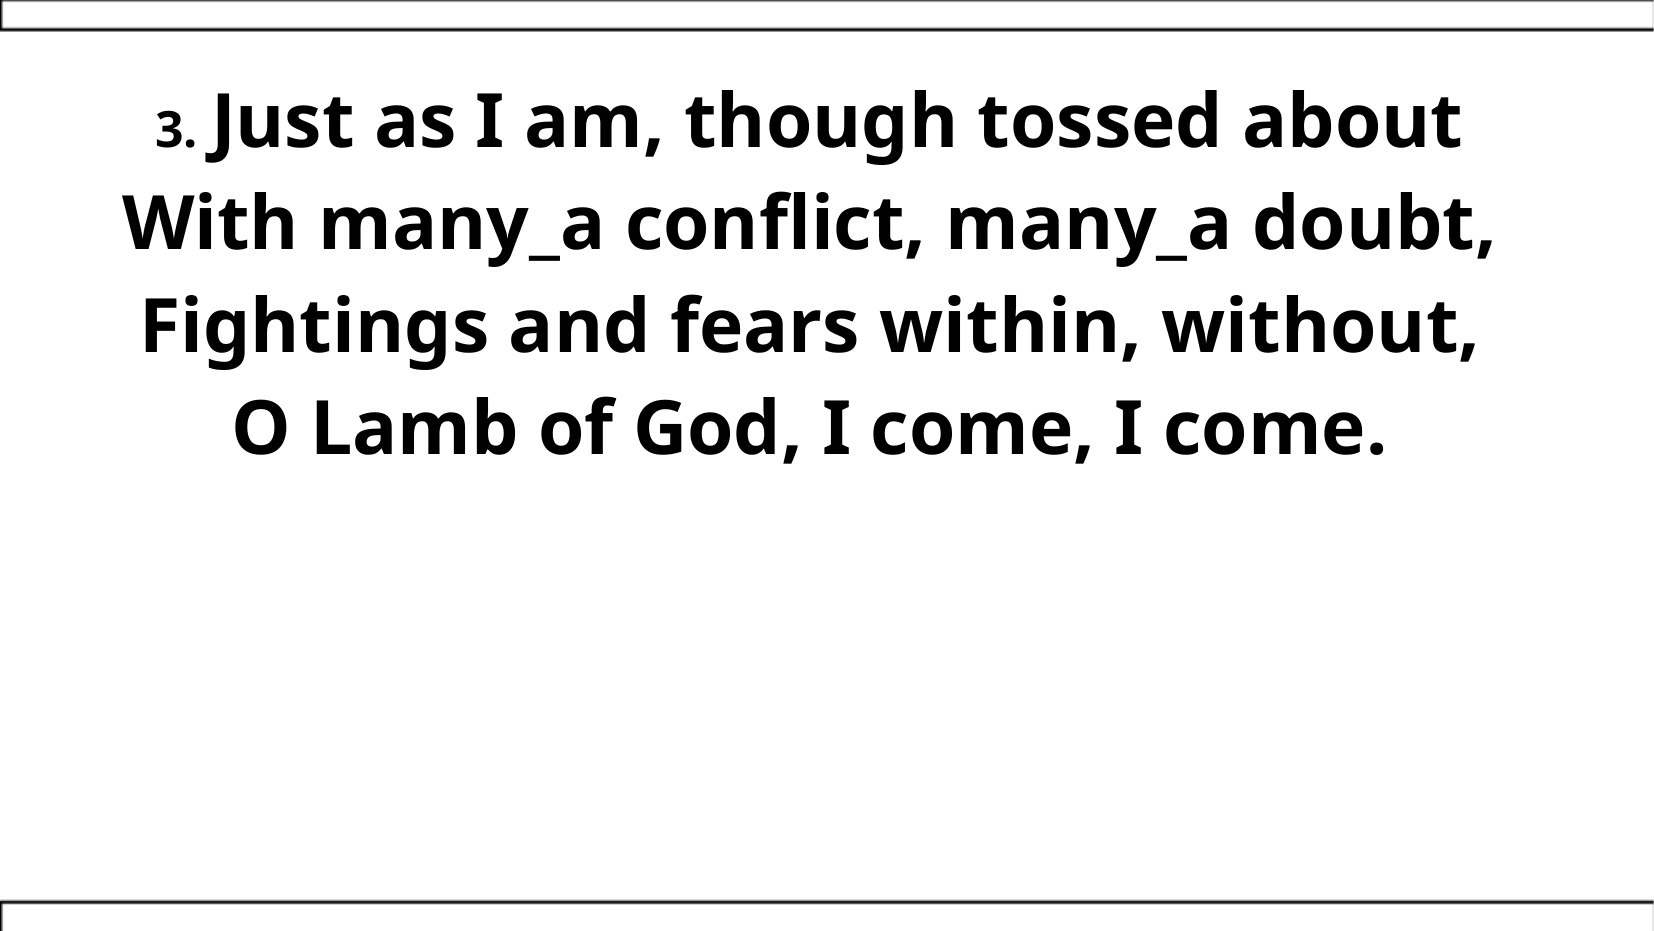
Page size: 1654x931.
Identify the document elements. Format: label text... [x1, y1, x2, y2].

picture [0, 0, 1654, 931]
text_box 3. Just as I am, though tossed about With many_a conflict, many_a doubt, Fightings and fears within, without, O Lamb of God, I come, I come. [90, 60, 1531, 475]
